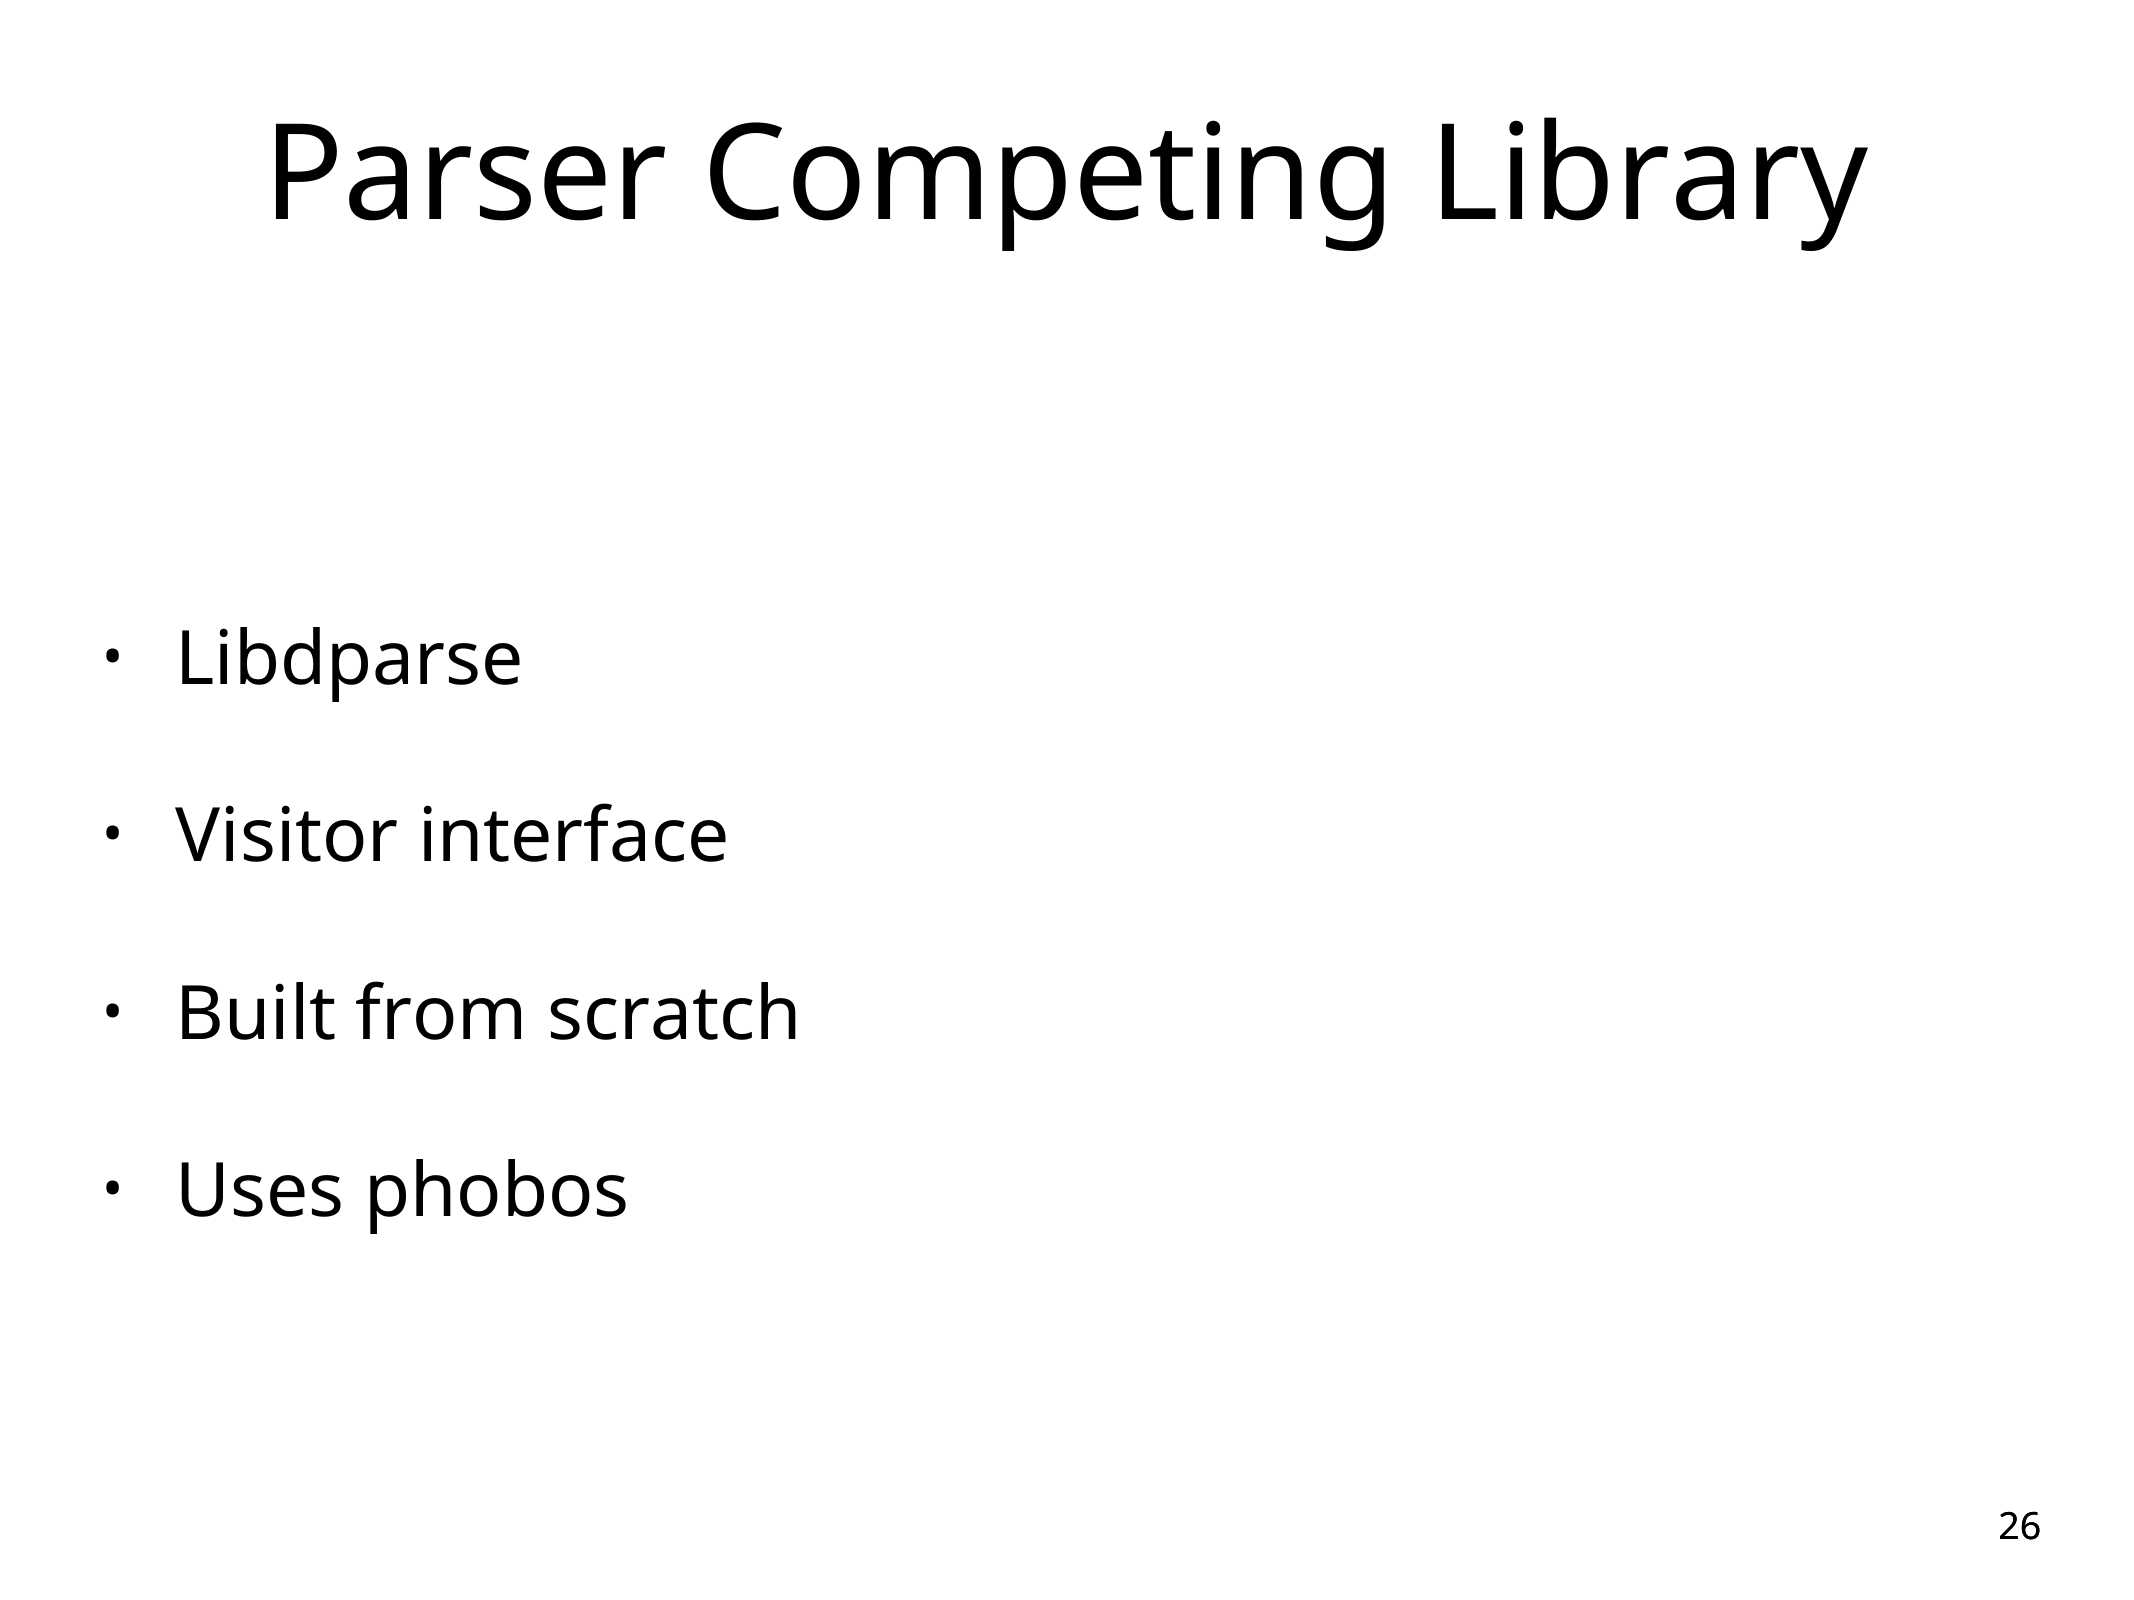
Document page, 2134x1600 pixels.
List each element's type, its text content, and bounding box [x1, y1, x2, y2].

list Libdparse Visitor interface Built from scratch Uses phobos [94, 332, 2039, 1509]
title Parser Competing Library [156, 72, 1978, 261]
text_box <number> [1985, 1493, 2055, 1557]
